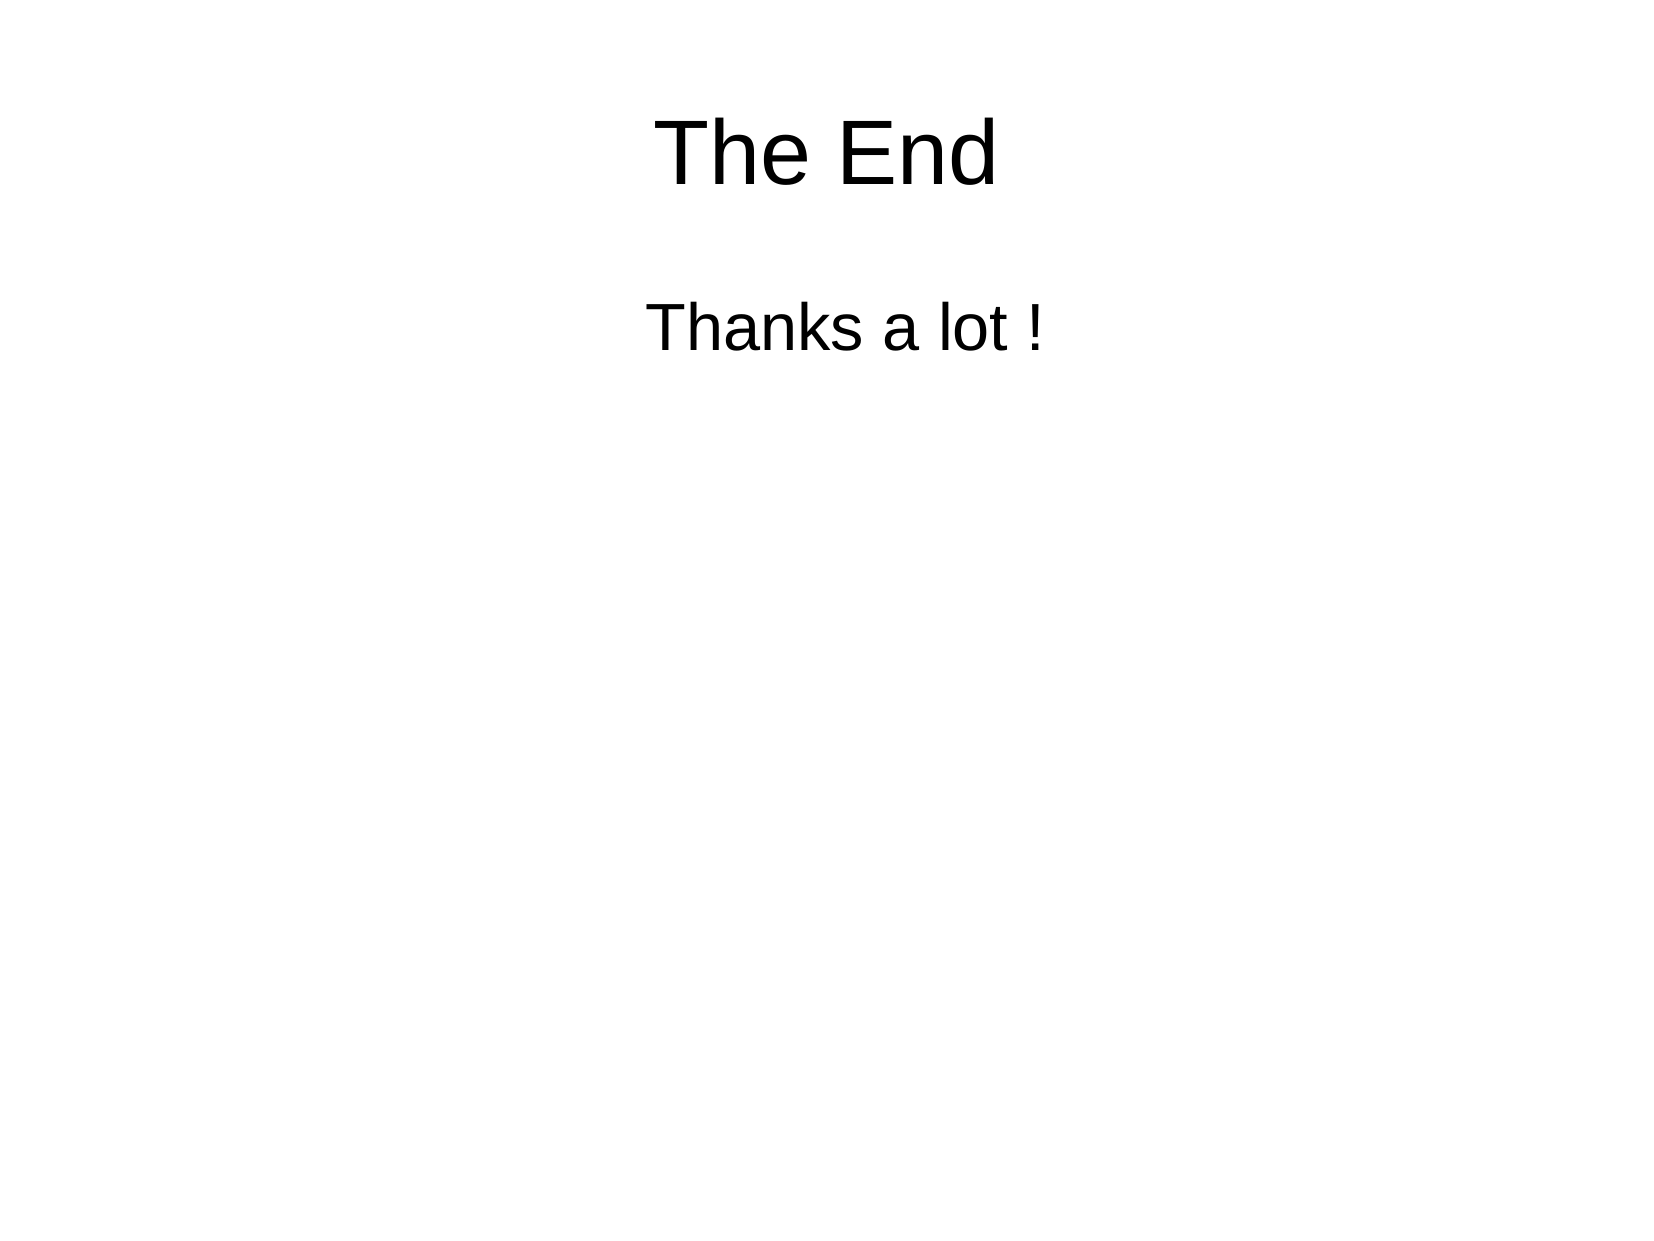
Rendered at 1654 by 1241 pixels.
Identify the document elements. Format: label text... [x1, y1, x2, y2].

list Thanks a lot ! [82, 290, 1538, 1010]
title The End [82, 49, 1571, 257]
